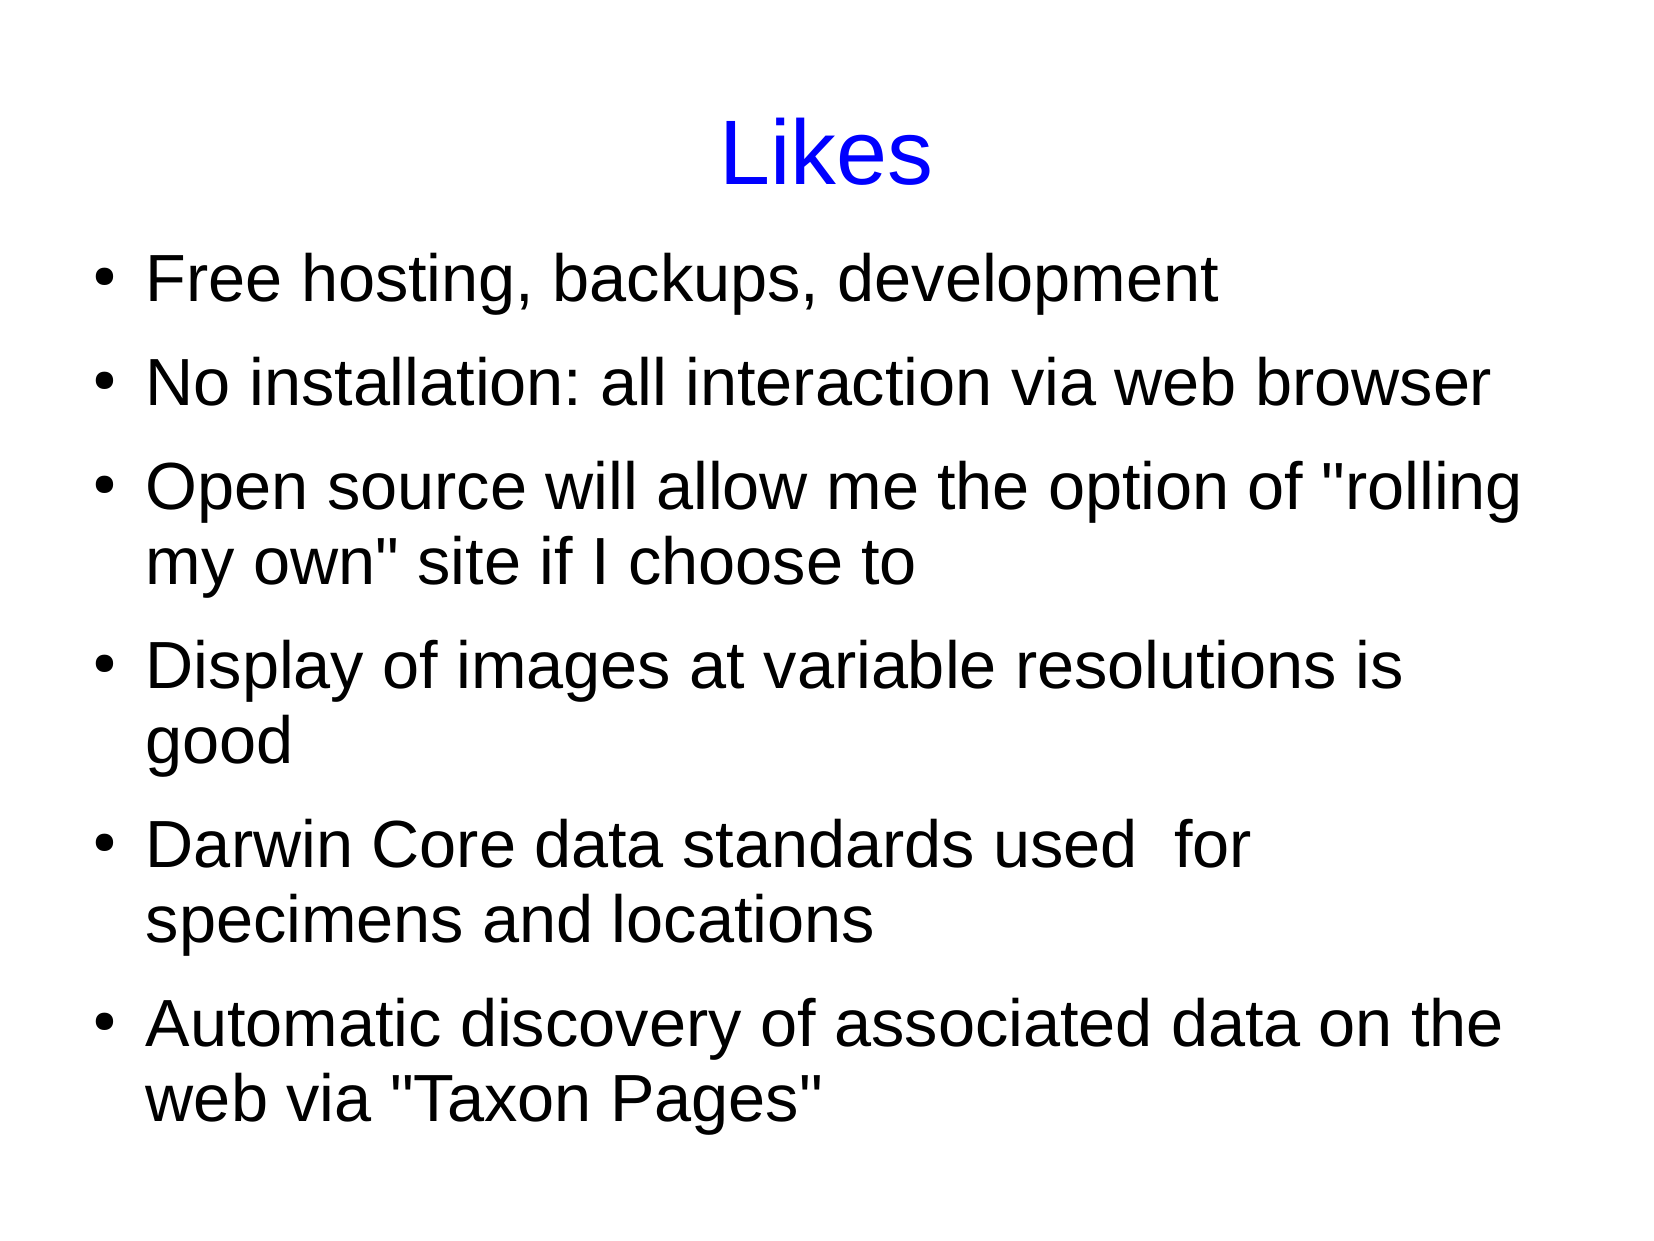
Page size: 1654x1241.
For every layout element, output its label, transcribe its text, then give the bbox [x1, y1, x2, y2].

title Likes [82, 56, 1571, 250]
list Free hosting, backups, development No installation: all interaction via web browser Open source will allow me the option of "rolling my own" site if I choose to Display of images at variable resolutions is good Darwin Core data standards used for specimens and locations Automatic discovery of associated data on the web via "Taxon Pages" [75, 240, 1564, 1241]
